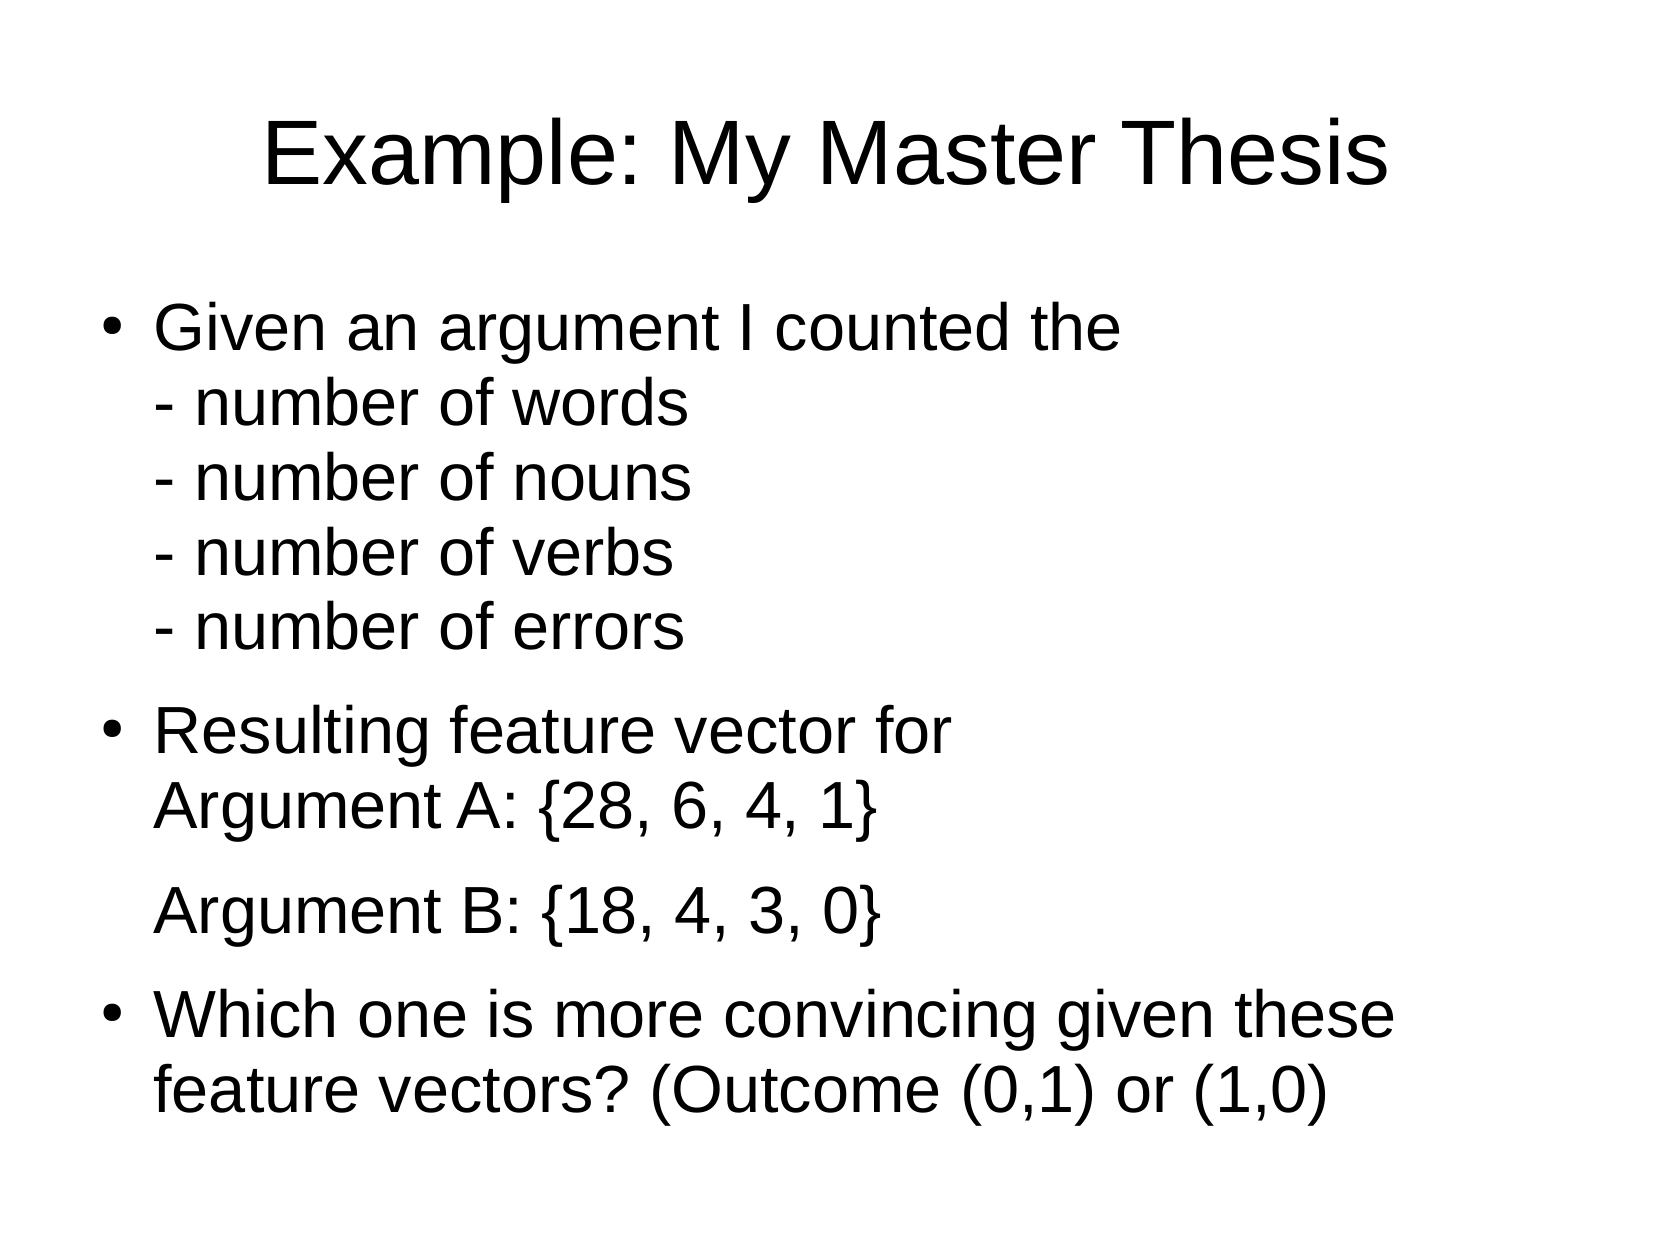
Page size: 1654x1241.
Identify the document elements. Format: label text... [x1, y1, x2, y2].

title Example: My Master Thesis [82, 49, 1571, 257]
list Given an argument I counted the - number of words - number of nouns - number of verbs - number of errors Resulting feature vector for Argument A: {28, 6, 4, 1} Argument B: {18, 4, 3, 0} Which one is more convincing given these feature vectors? (Outcome (0,1) or (1,0) [82, 290, 1571, 1141]
